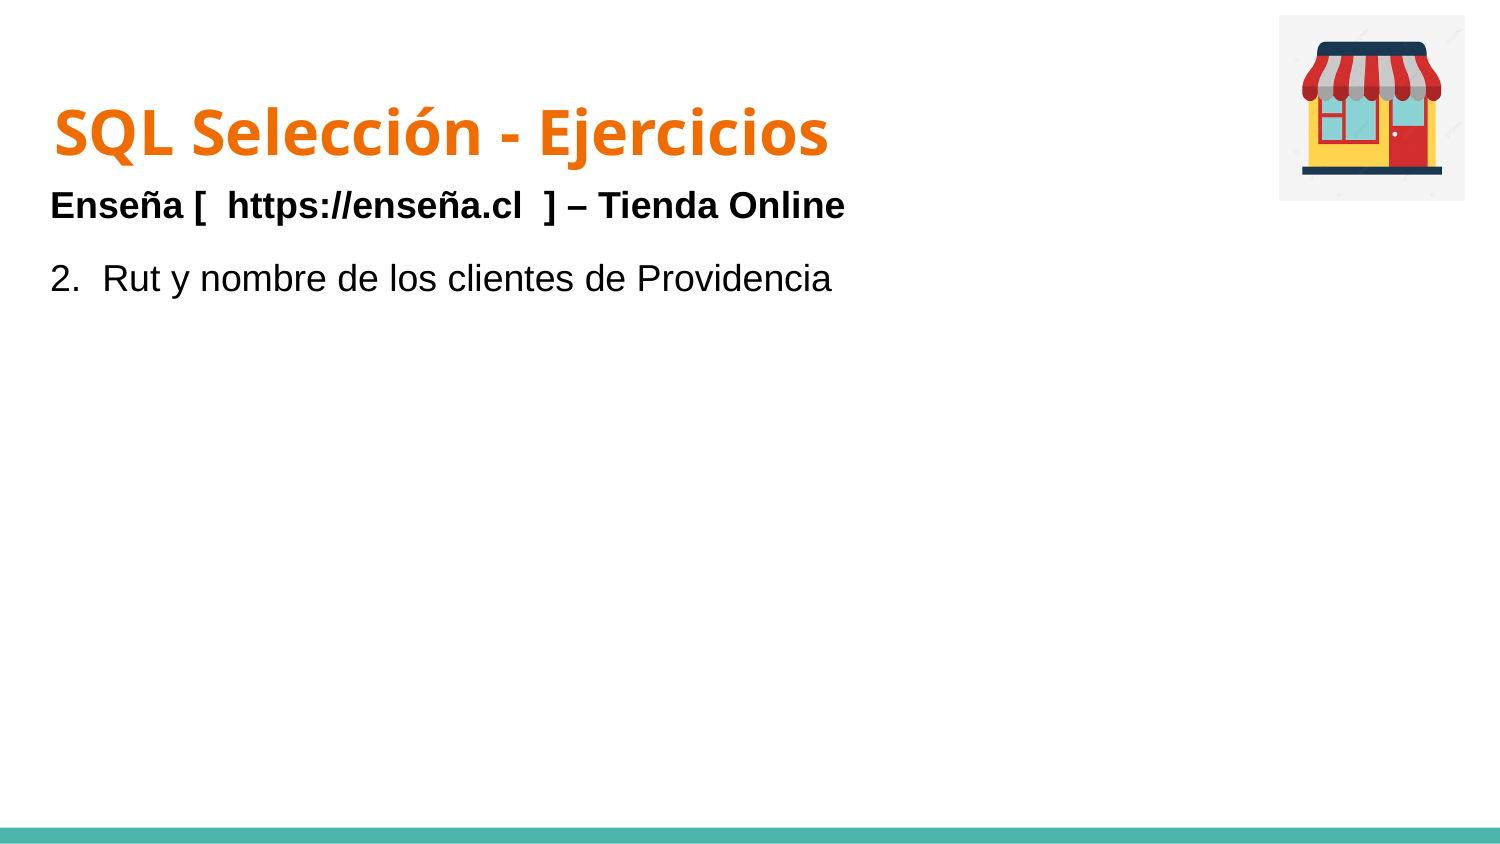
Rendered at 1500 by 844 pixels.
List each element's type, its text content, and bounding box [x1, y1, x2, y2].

title SQL Selección - Ejercicios [39, 72, 1279, 177]
picture [1279, 15, 1465, 201]
text_box Enseña [ https://enseña.cl ] – Tienda Online [35, 177, 1323, 234]
text_box 2. Rut y nombre de los clientes de Providencia [35, 250, 929, 308]
